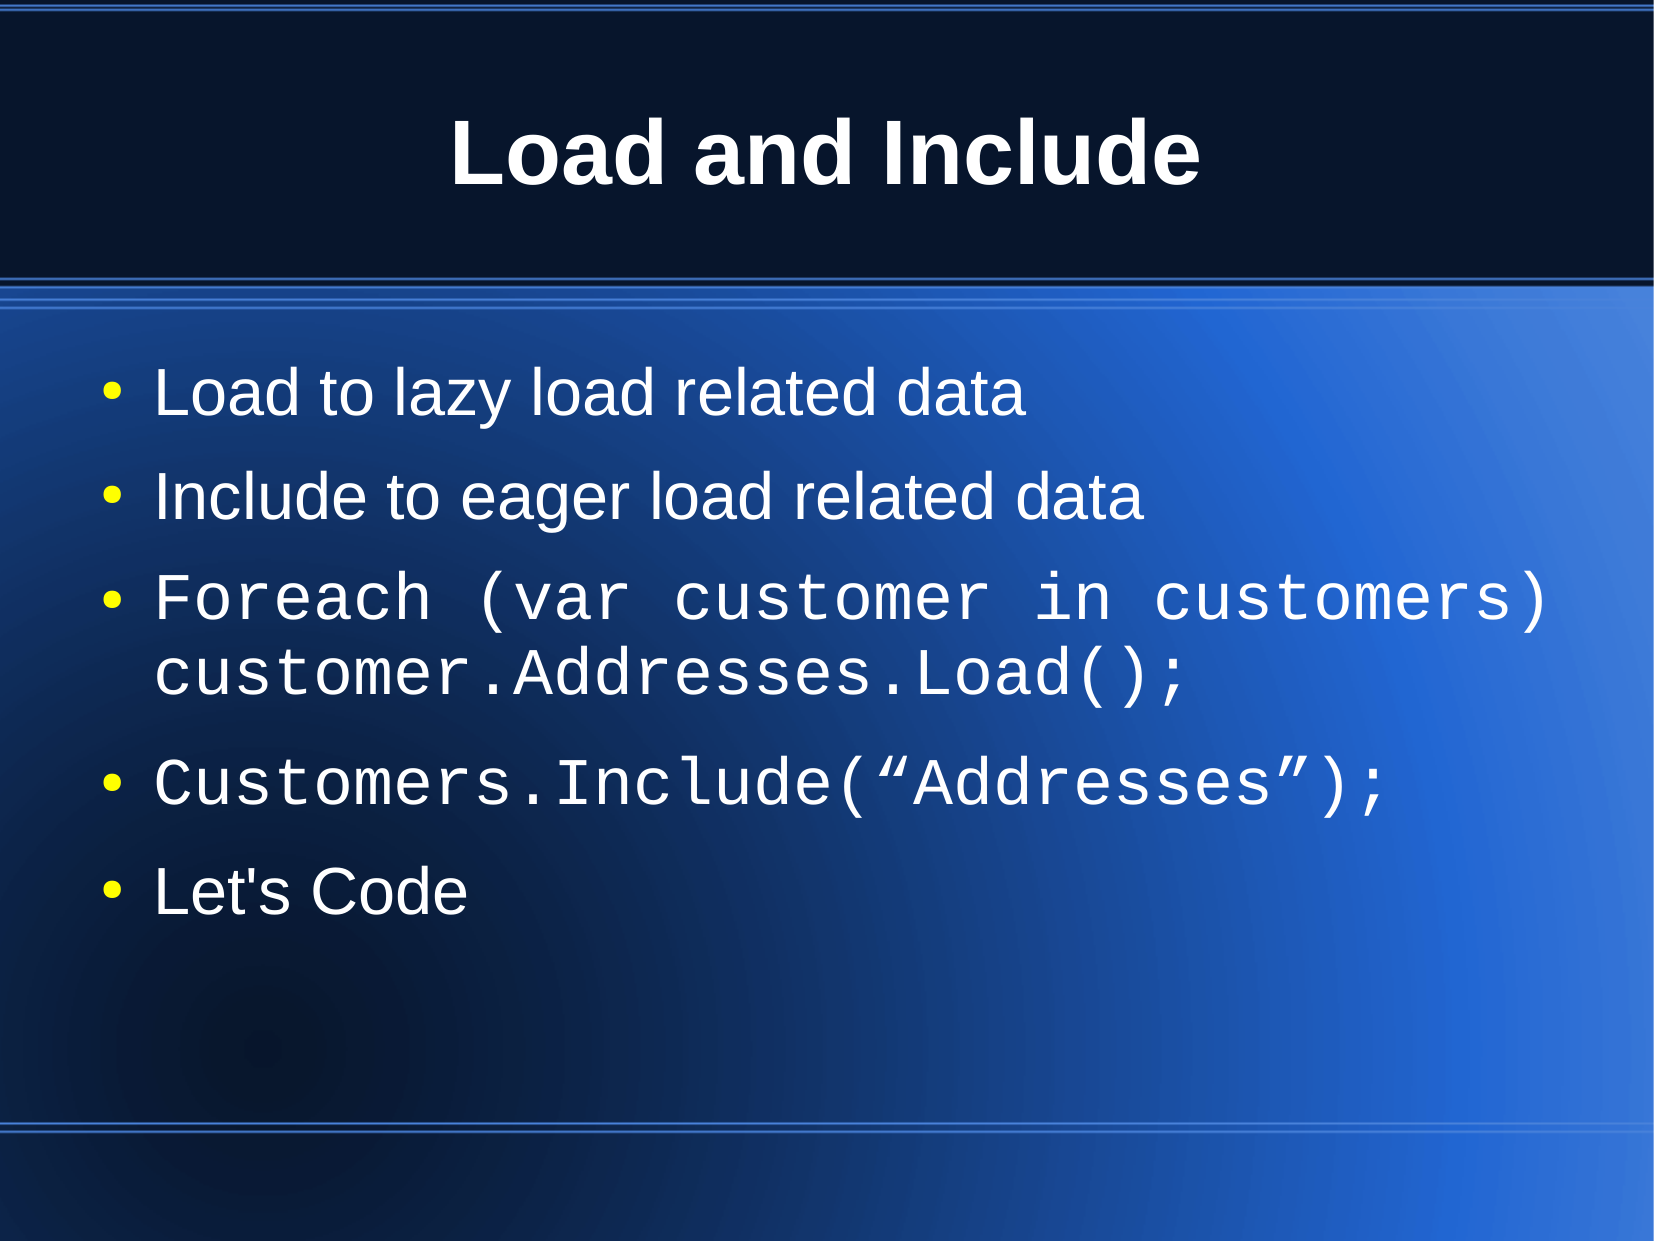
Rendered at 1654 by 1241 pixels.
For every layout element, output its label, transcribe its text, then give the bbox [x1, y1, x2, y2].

picture [0, 0, 1654, 1241]
title Load and Include [82, 49, 1571, 257]
list Load to lazy load related data Include to eager load related data Foreach (var customer in customers) customer.Addresses.Load(); Customers.Include(“Addresses”); Let's Code [82, 355, 1571, 1058]
